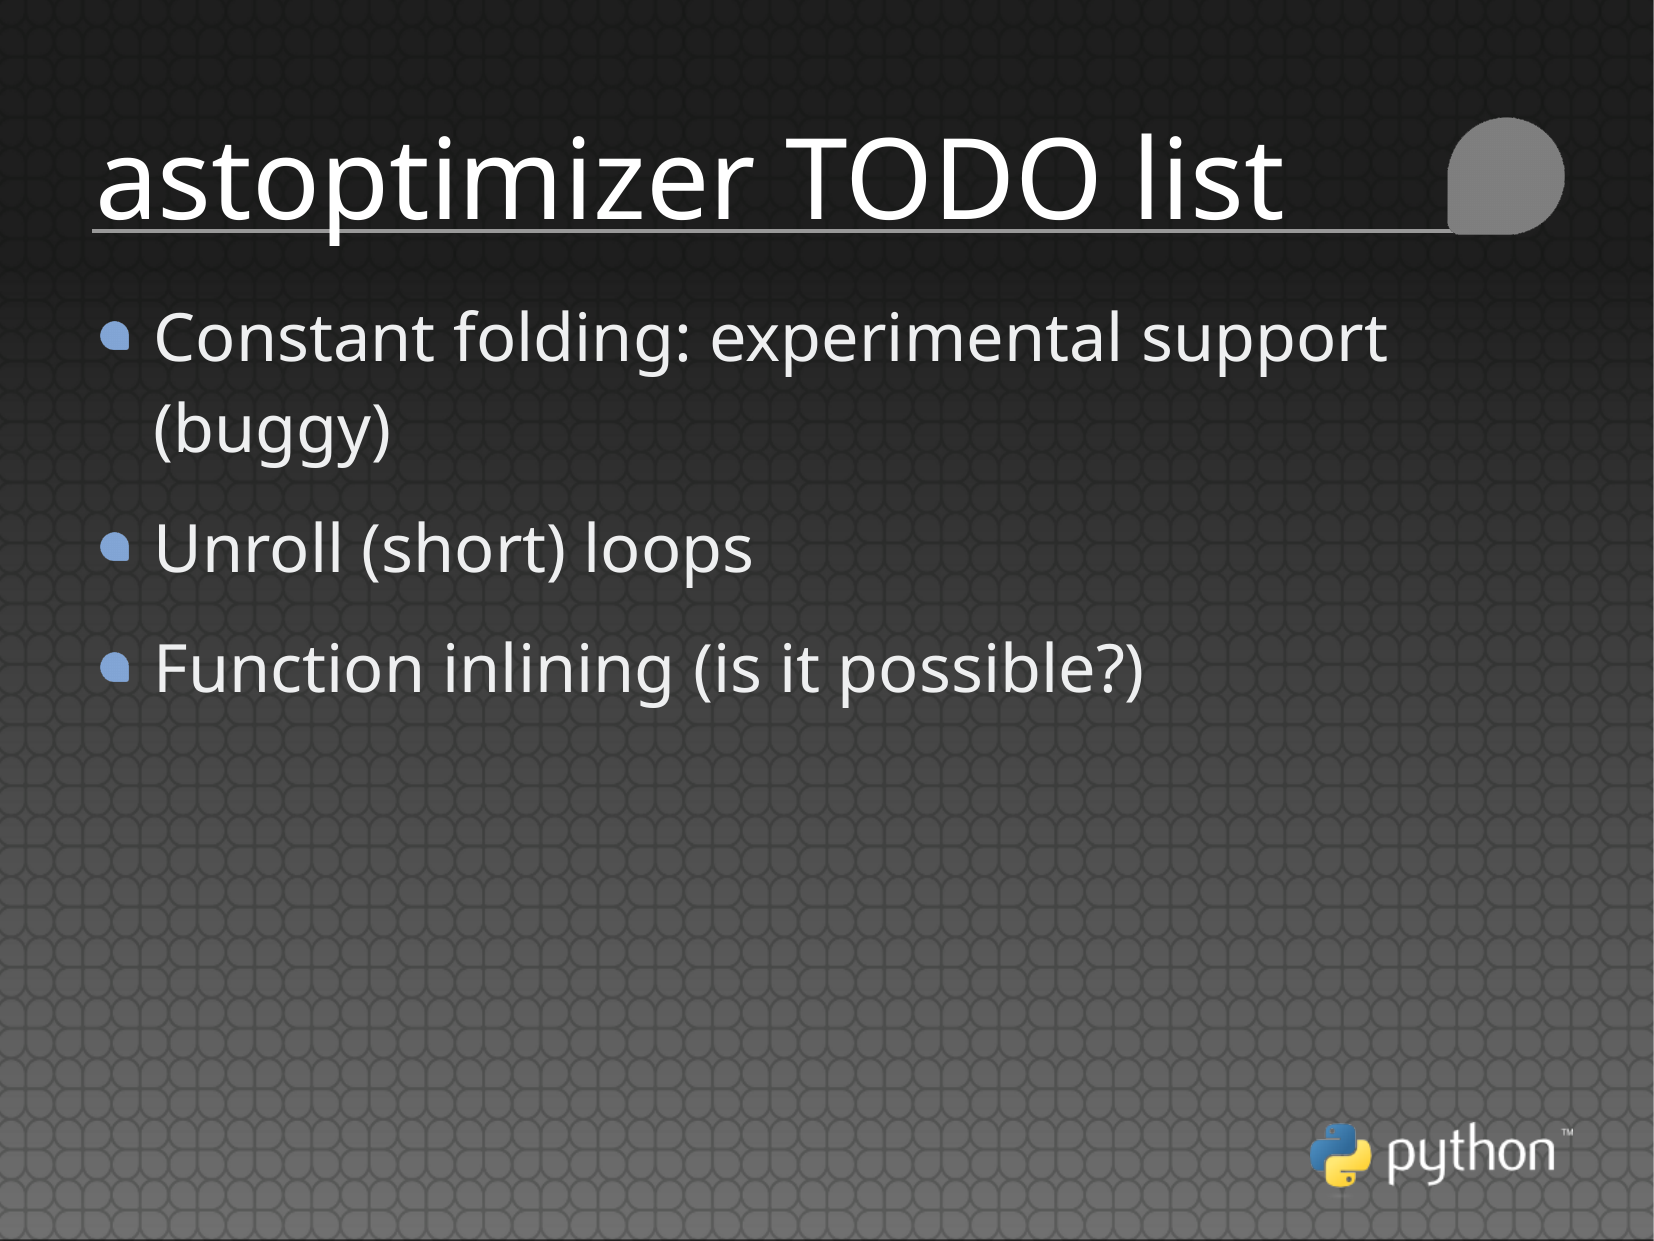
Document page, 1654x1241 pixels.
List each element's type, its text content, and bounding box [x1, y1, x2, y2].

list Constant folding: experimental support (buggy) Unroll (short) loops Function inlining (is it possible?) [82, 290, 1571, 1094]
title astoptimizer TODO list [94, 100, 1426, 251]
picture [0, 0, 1654, 1241]
